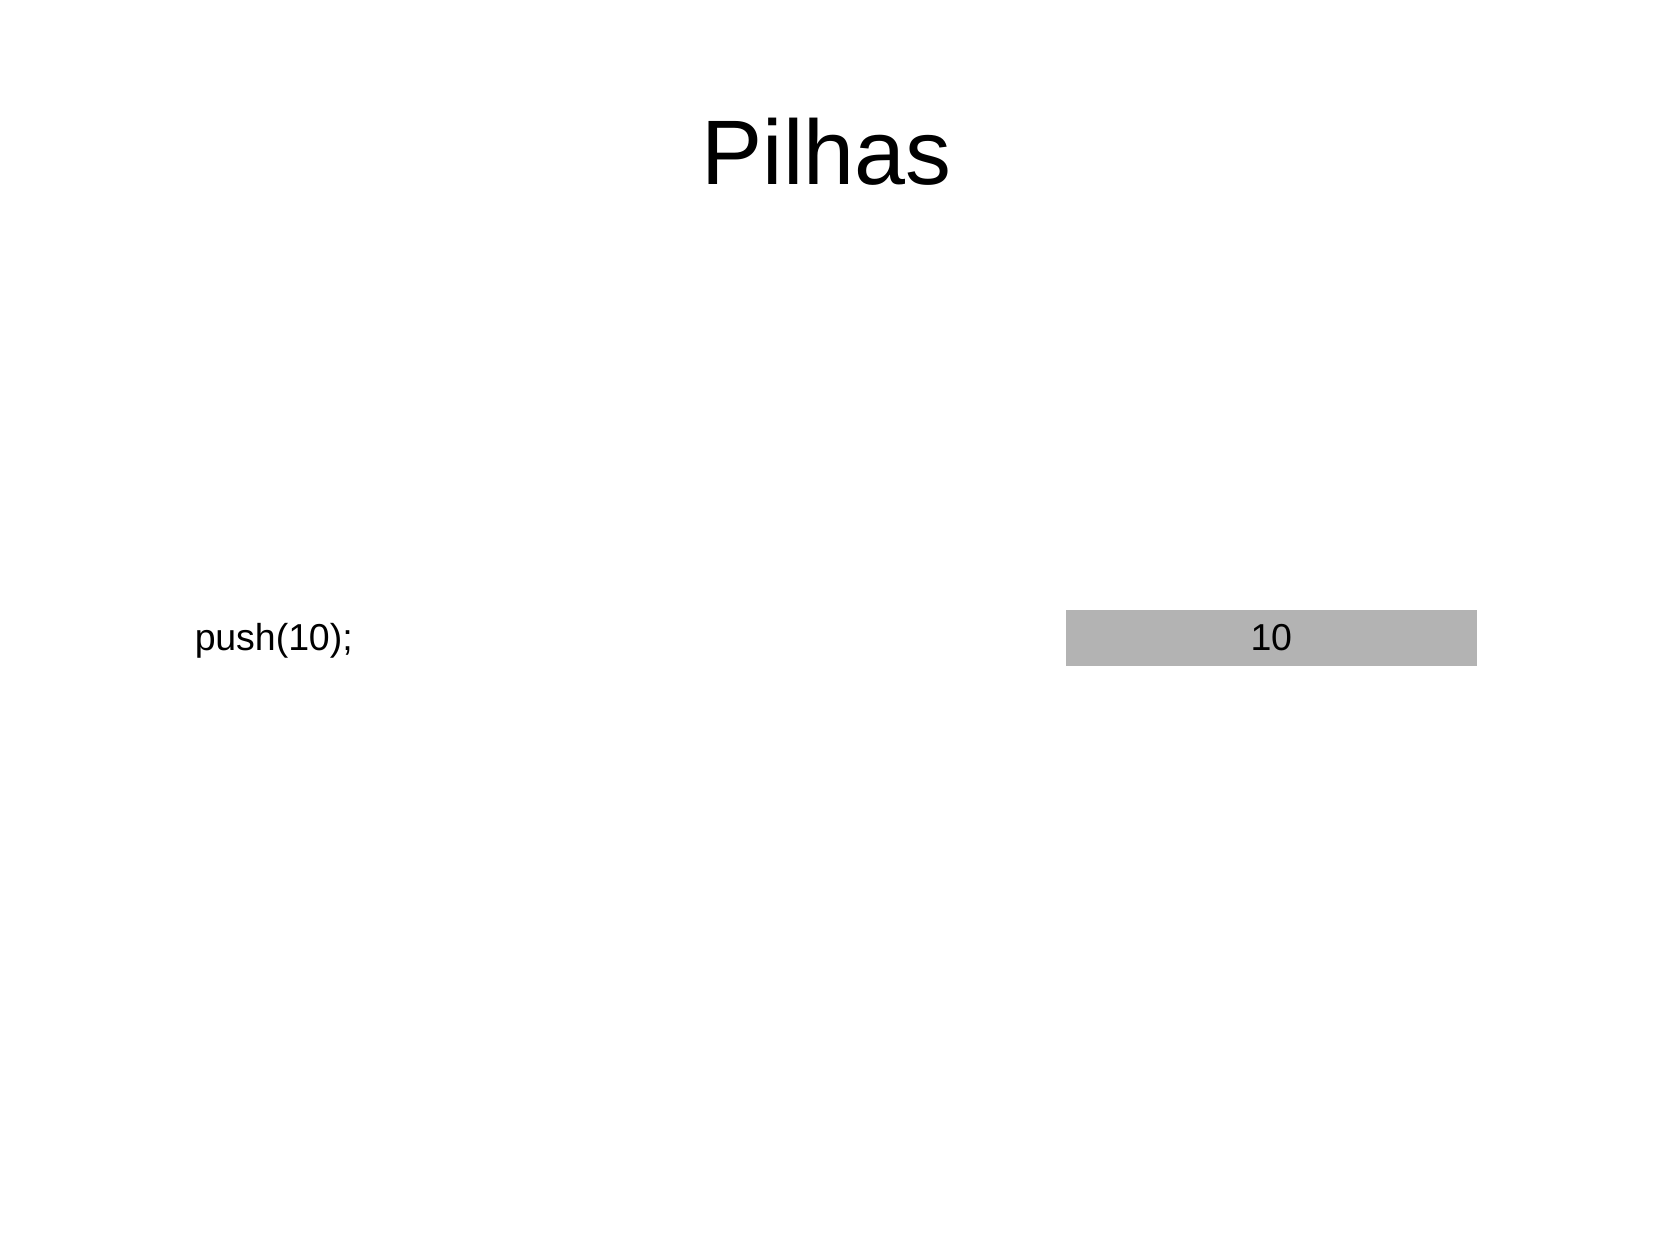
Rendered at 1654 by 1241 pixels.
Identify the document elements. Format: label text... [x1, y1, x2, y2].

title Pilhas [82, 49, 1571, 257]
table_header 10 [1066, 610, 1477, 666]
text_box push(10); [180, 609, 402, 667]
